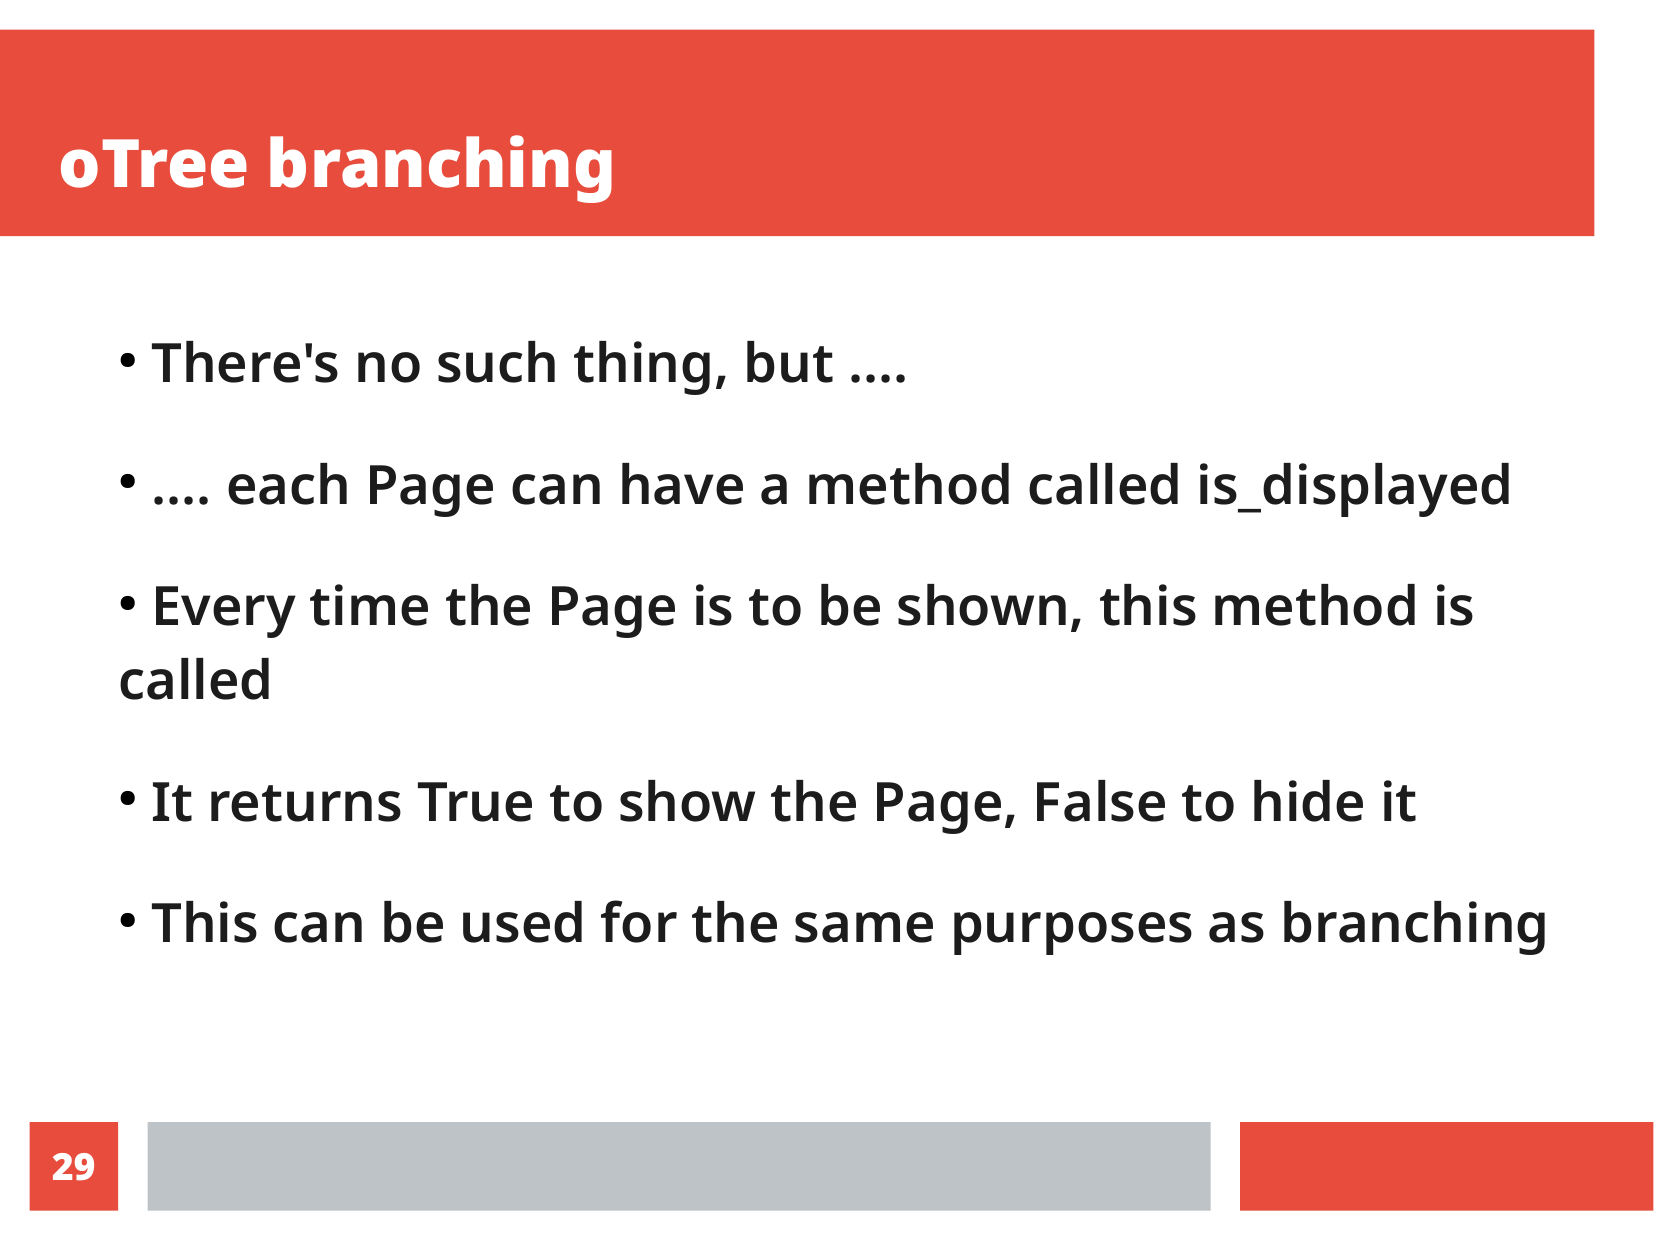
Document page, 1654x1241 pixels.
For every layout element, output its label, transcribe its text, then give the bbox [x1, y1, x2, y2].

title oTree branching [59, 59, 1595, 207]
list There's no such thing, but .... .... each Page can have a method called is_displayed Every time the Page is to be shown, this method is called It returns True to show the Page, False to hide it This can be used for the same purposes as branching [59, 324, 1565, 1093]
